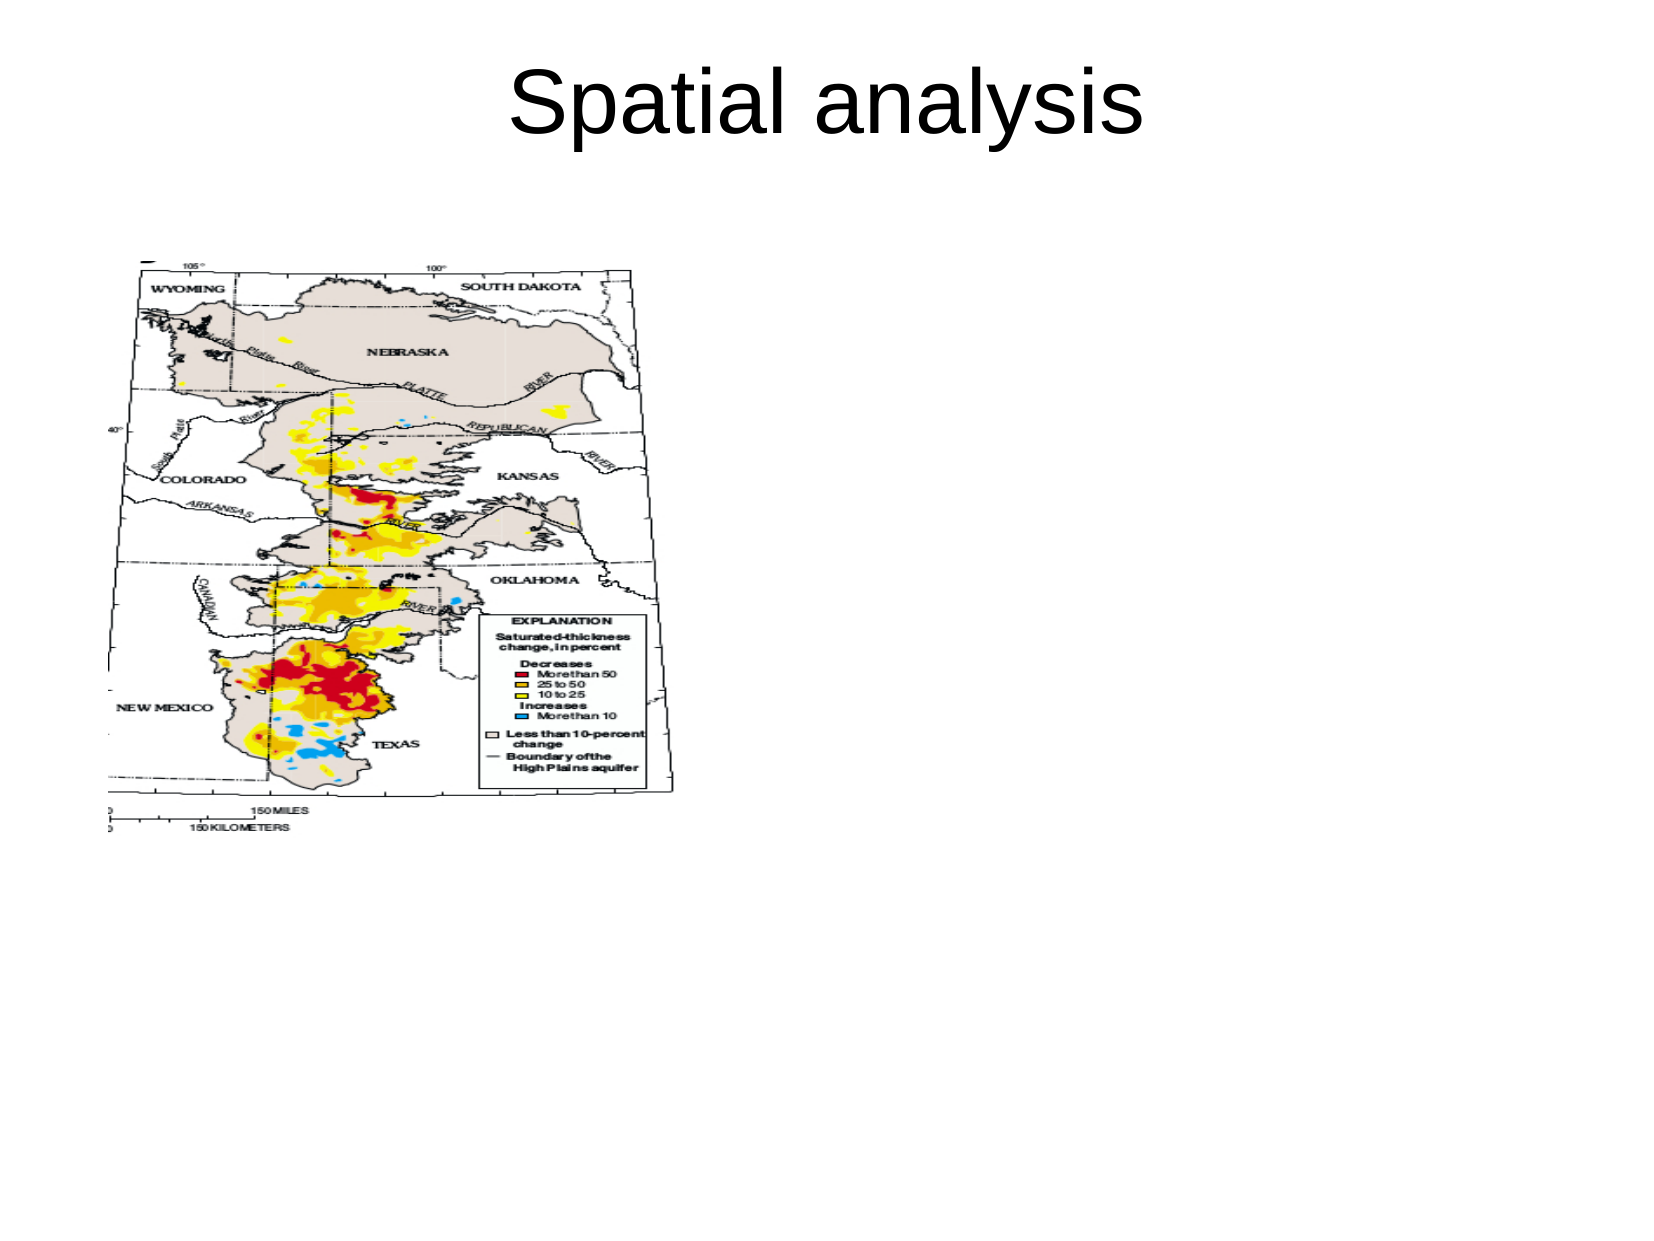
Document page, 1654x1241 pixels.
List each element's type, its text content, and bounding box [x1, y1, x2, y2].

picture [108, 261, 691, 841]
title Spatial analysis [82, 49, 1571, 257]
